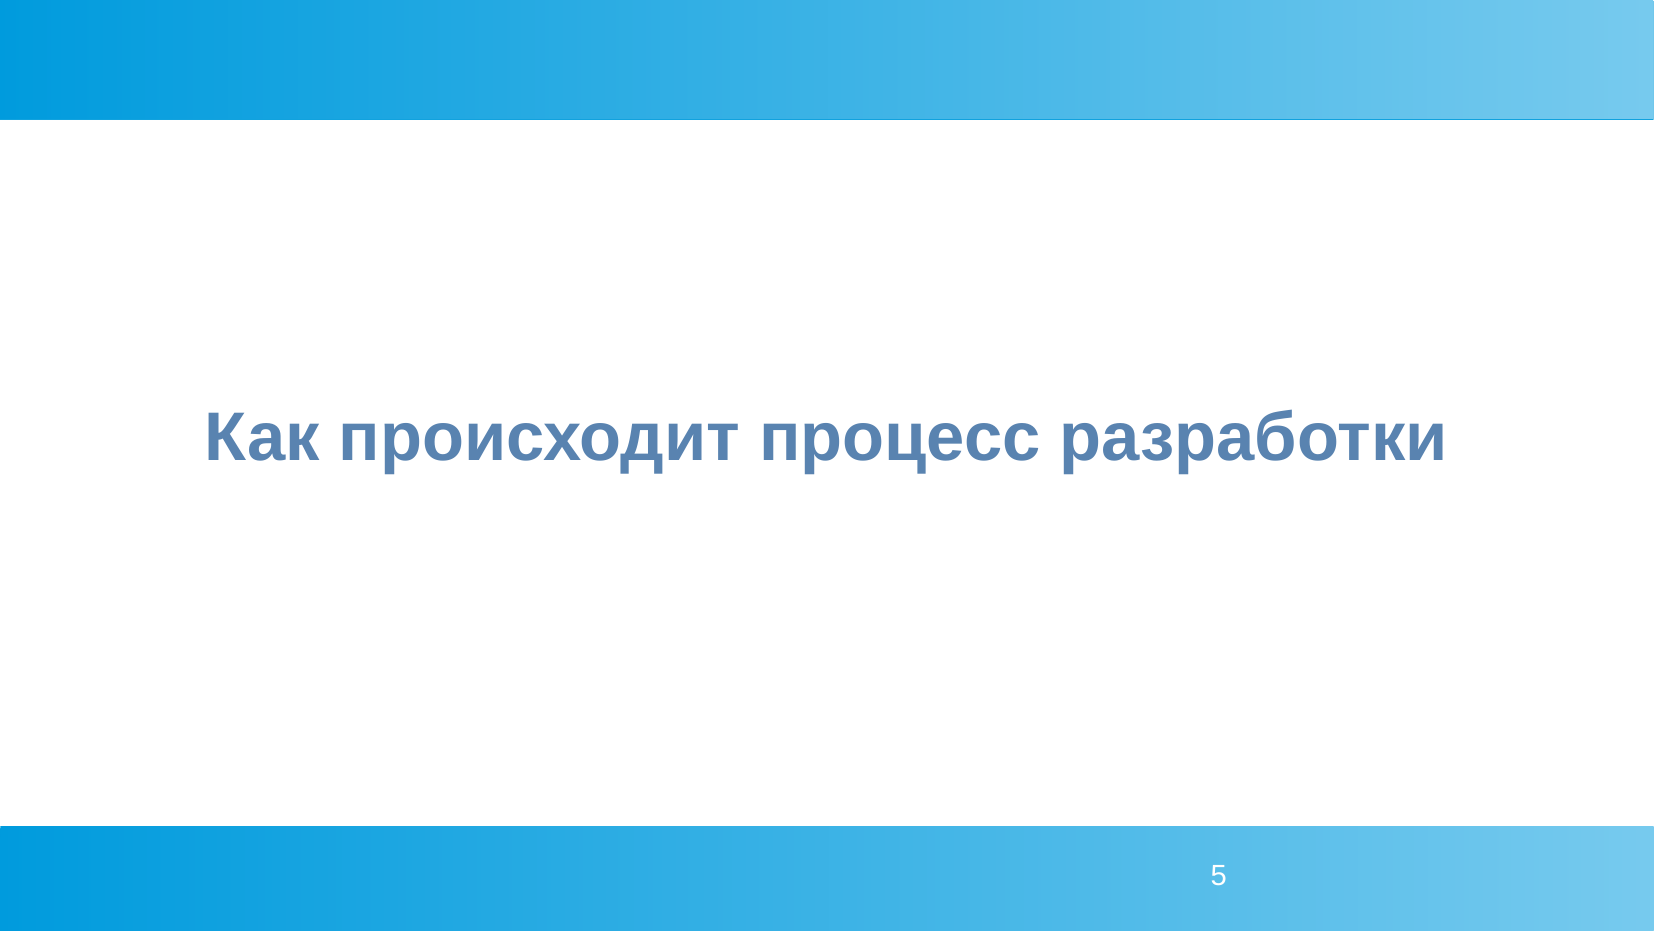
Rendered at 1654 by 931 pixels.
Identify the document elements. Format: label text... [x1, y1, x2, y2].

title Как происходит процесс разработки [59, 394, 1595, 473]
text_box [1210, 856, 1595, 916]
